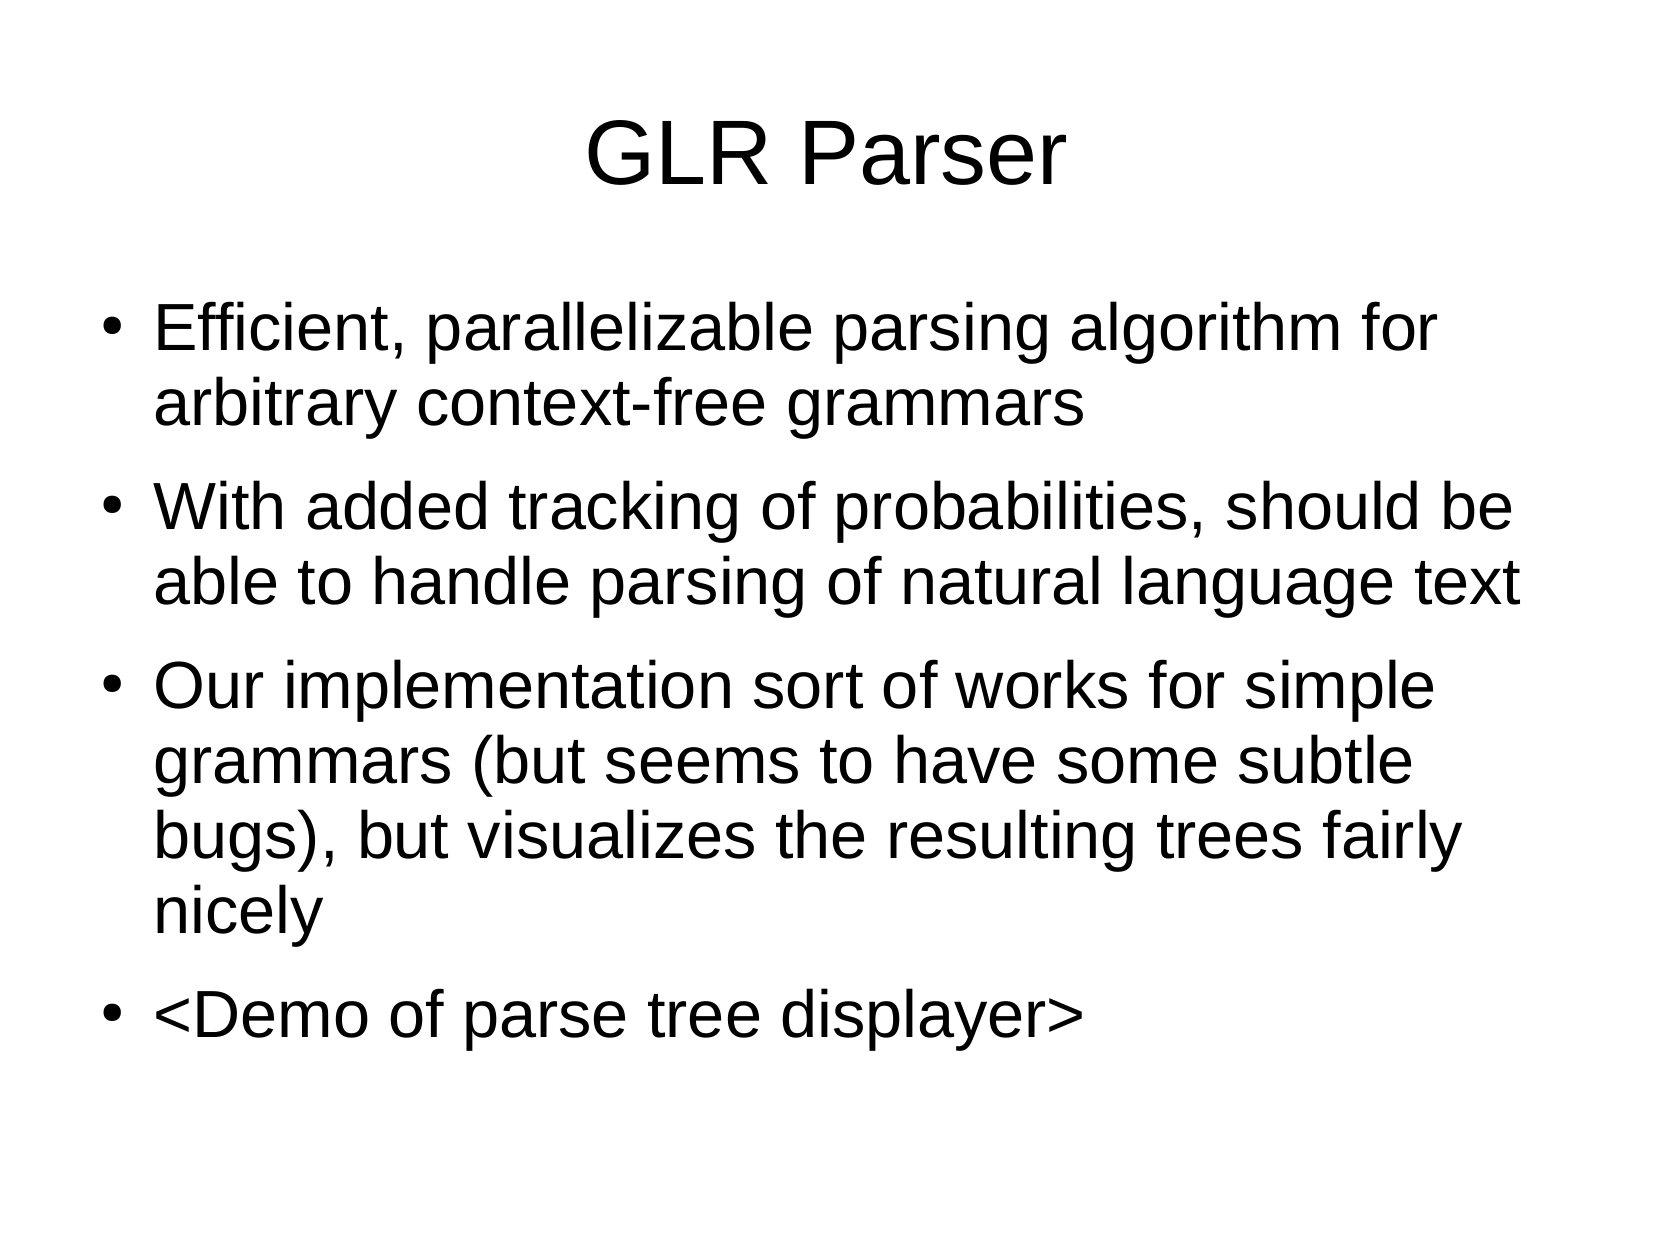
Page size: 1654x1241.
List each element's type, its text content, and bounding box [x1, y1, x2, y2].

list Efficient, parallelizable parsing algorithm for arbitrary context-free grammars With added tracking of probabilities, should be able to handle parsing of natural language text Our implementation sort of works for simple grammars (but seems to have some subtle bugs), but visualizes the resulting trees fairly nicely <Demo of parse tree displayer> [82, 290, 1571, 1109]
title GLR Parser [82, 49, 1571, 257]
